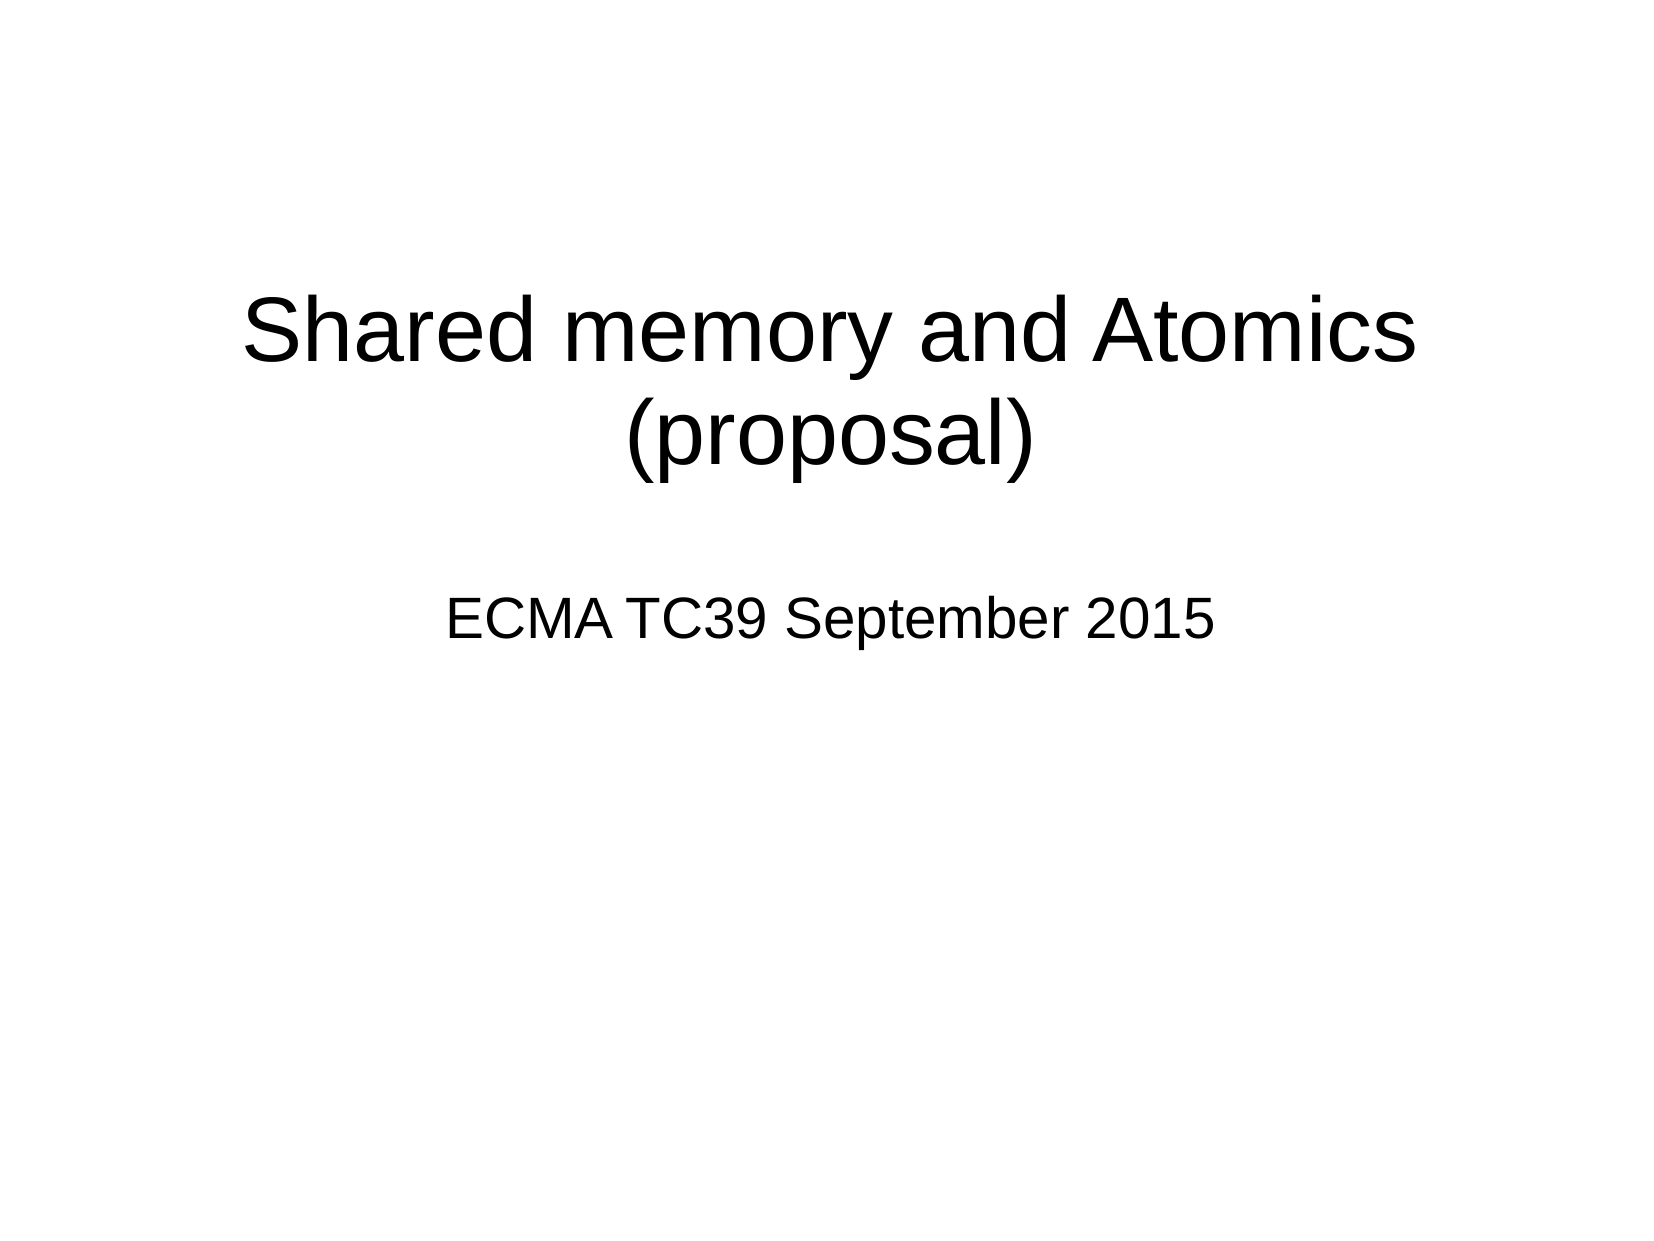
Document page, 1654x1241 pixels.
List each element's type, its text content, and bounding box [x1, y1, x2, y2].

title Shared memory and Atomics (proposal) ECMA TC39 September 2015 [86, 278, 1576, 652]
